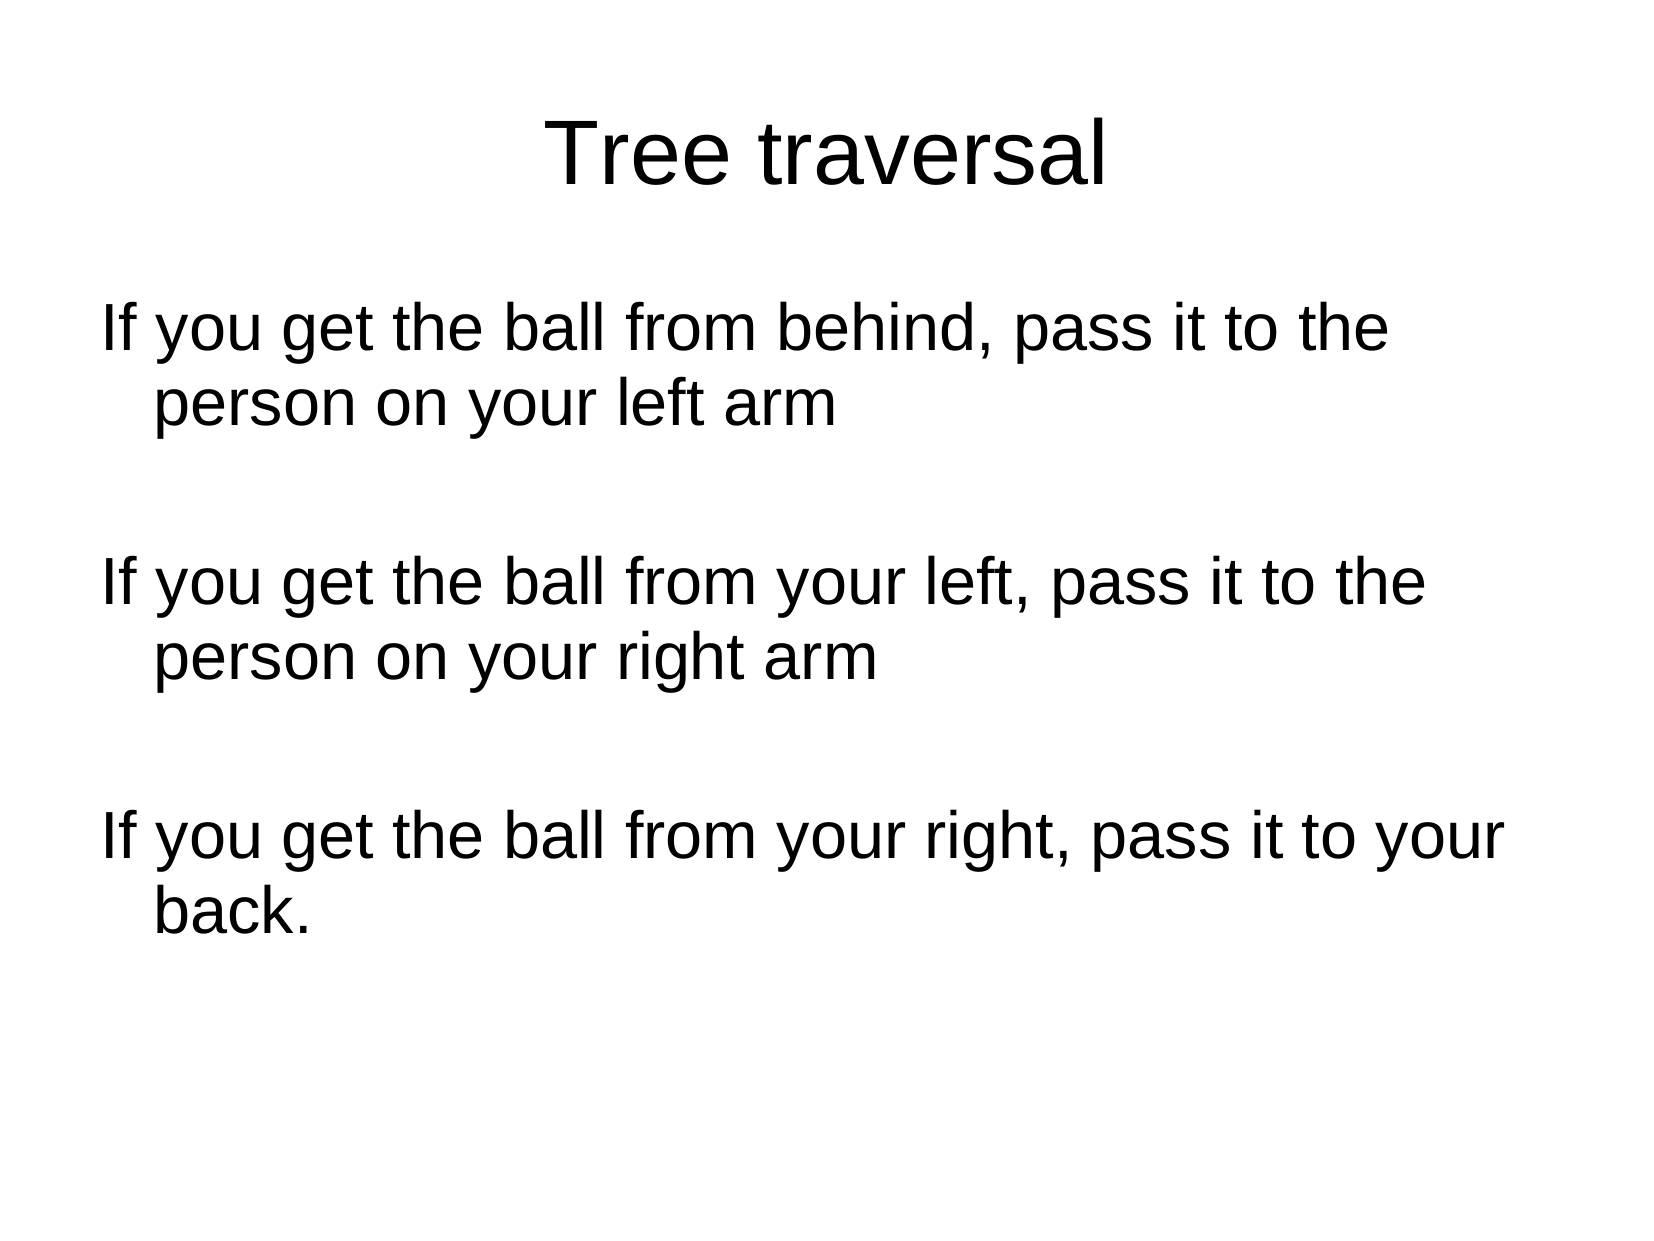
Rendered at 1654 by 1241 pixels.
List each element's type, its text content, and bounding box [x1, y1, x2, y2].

title Tree traversal [82, 49, 1571, 257]
list If you get the ball from behind, pass it to the person on your left arm If you get the ball from your left, pass it to the person on your right arm If you get the ball from your right, pass it to your back. [82, 290, 1571, 1109]
